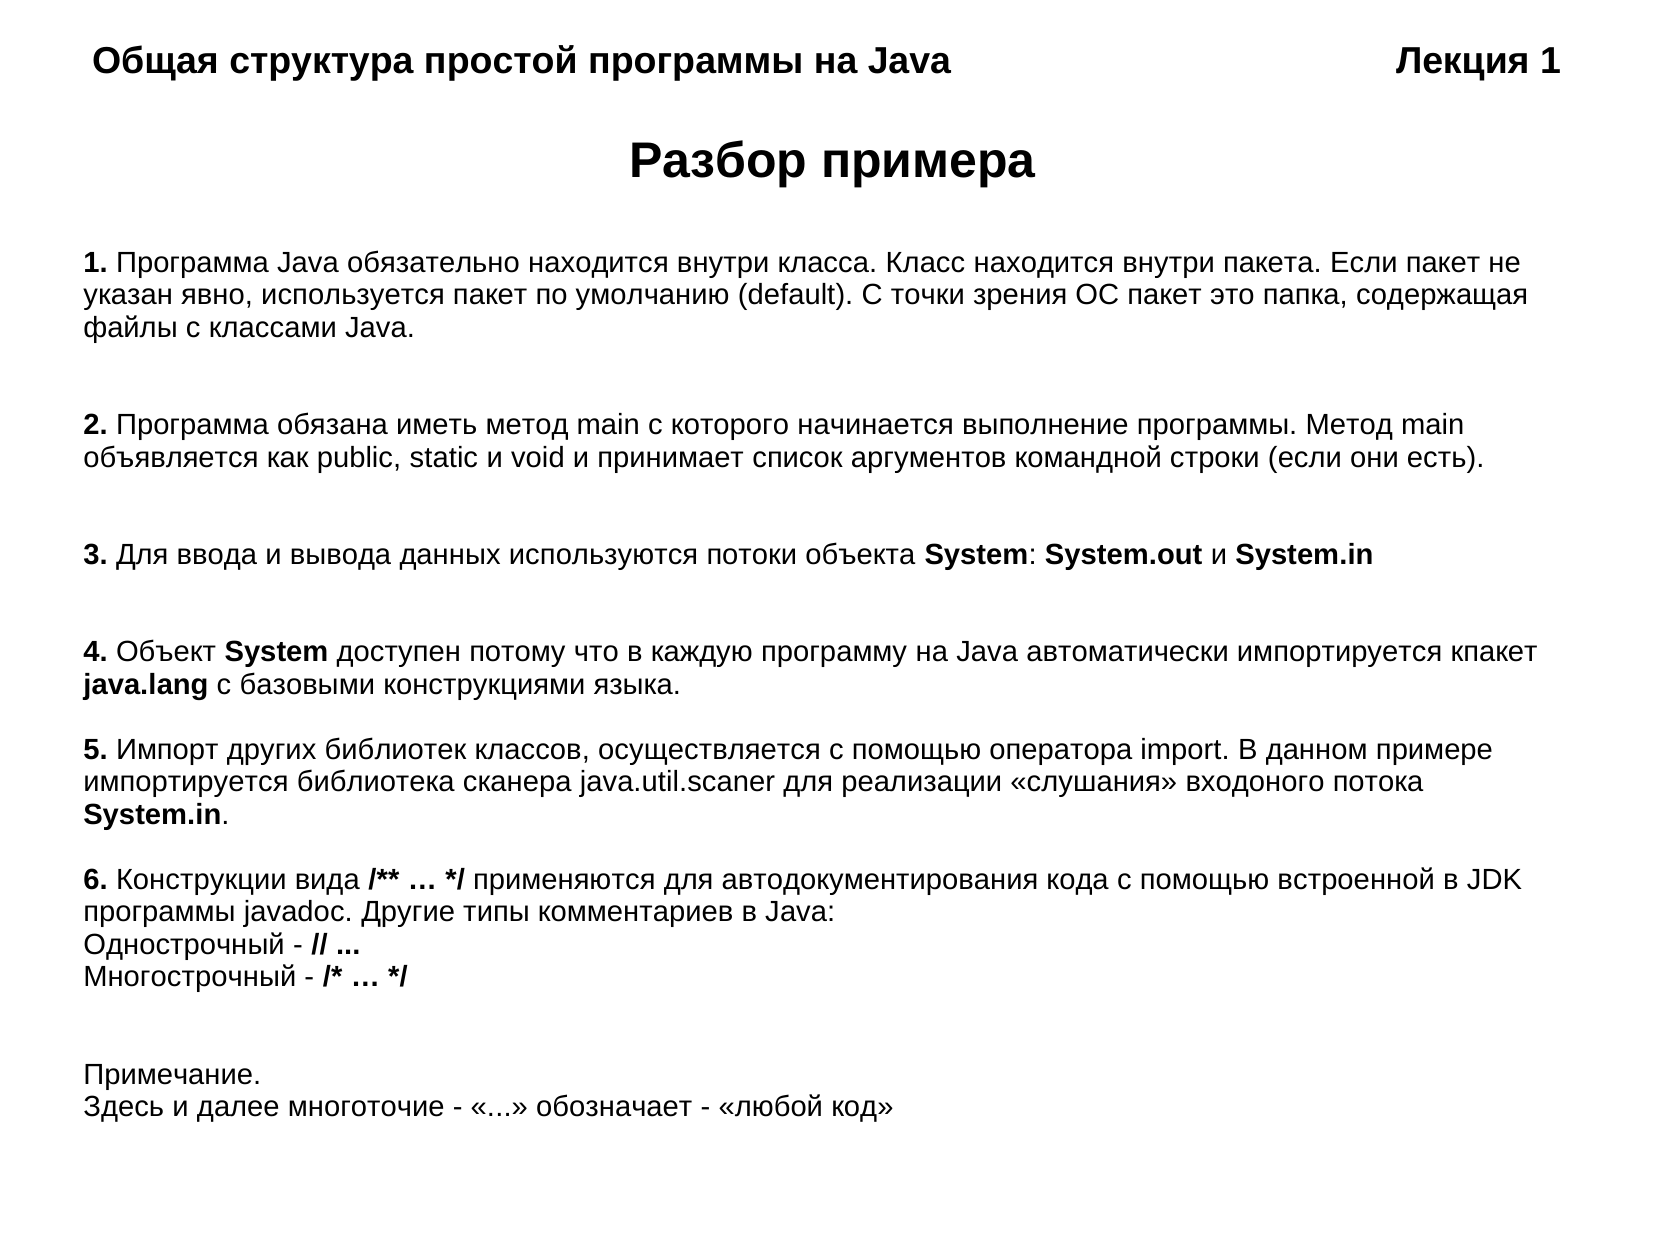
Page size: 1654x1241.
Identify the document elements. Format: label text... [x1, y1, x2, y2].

text_box Разбор примера [59, 129, 1607, 201]
text_box 1. Программа Java обязательно находится внутри класса. Класс находится внутри пакета. Если пакет не указан явно, используется пакет по умолчанию (default). С точки зрения ОС пакет это папка, содержащая файлы с классами Java. 2. Программа обязана иметь метод main с которого начинается выполнение программы. Метод main объявляется как public, static и void и принимает список аргументов командной строки (если они есть). 3. Для ввода и вывода данных используются потоки объекта System: System.out и System.in 4. Объект System доступен потому что в каждую программу на Java автоматически импортируется кпакет java.lang с базовыми конструкциями языка. 5. Импорт других библиотек классов, осуществляется с помощью оператора import. В данном примере импортируется библиотека сканера java.util.scaner для реализации «слушания» входоного потока System.in. 6. Конструкции вида /** … */ применяются для автодокументирования кода с помощью встроенной в JDK программы javadoc. Другие типы комментариев в Java: Однострочный - // ... Многострочный - /* … */ Примечание. Здесь и далее многоточие - «...» обозначает - «любой код» [68, 236, 1569, 1182]
text_box Общая структура простой программы на Java Лекция 1 [82, 25, 1571, 95]
